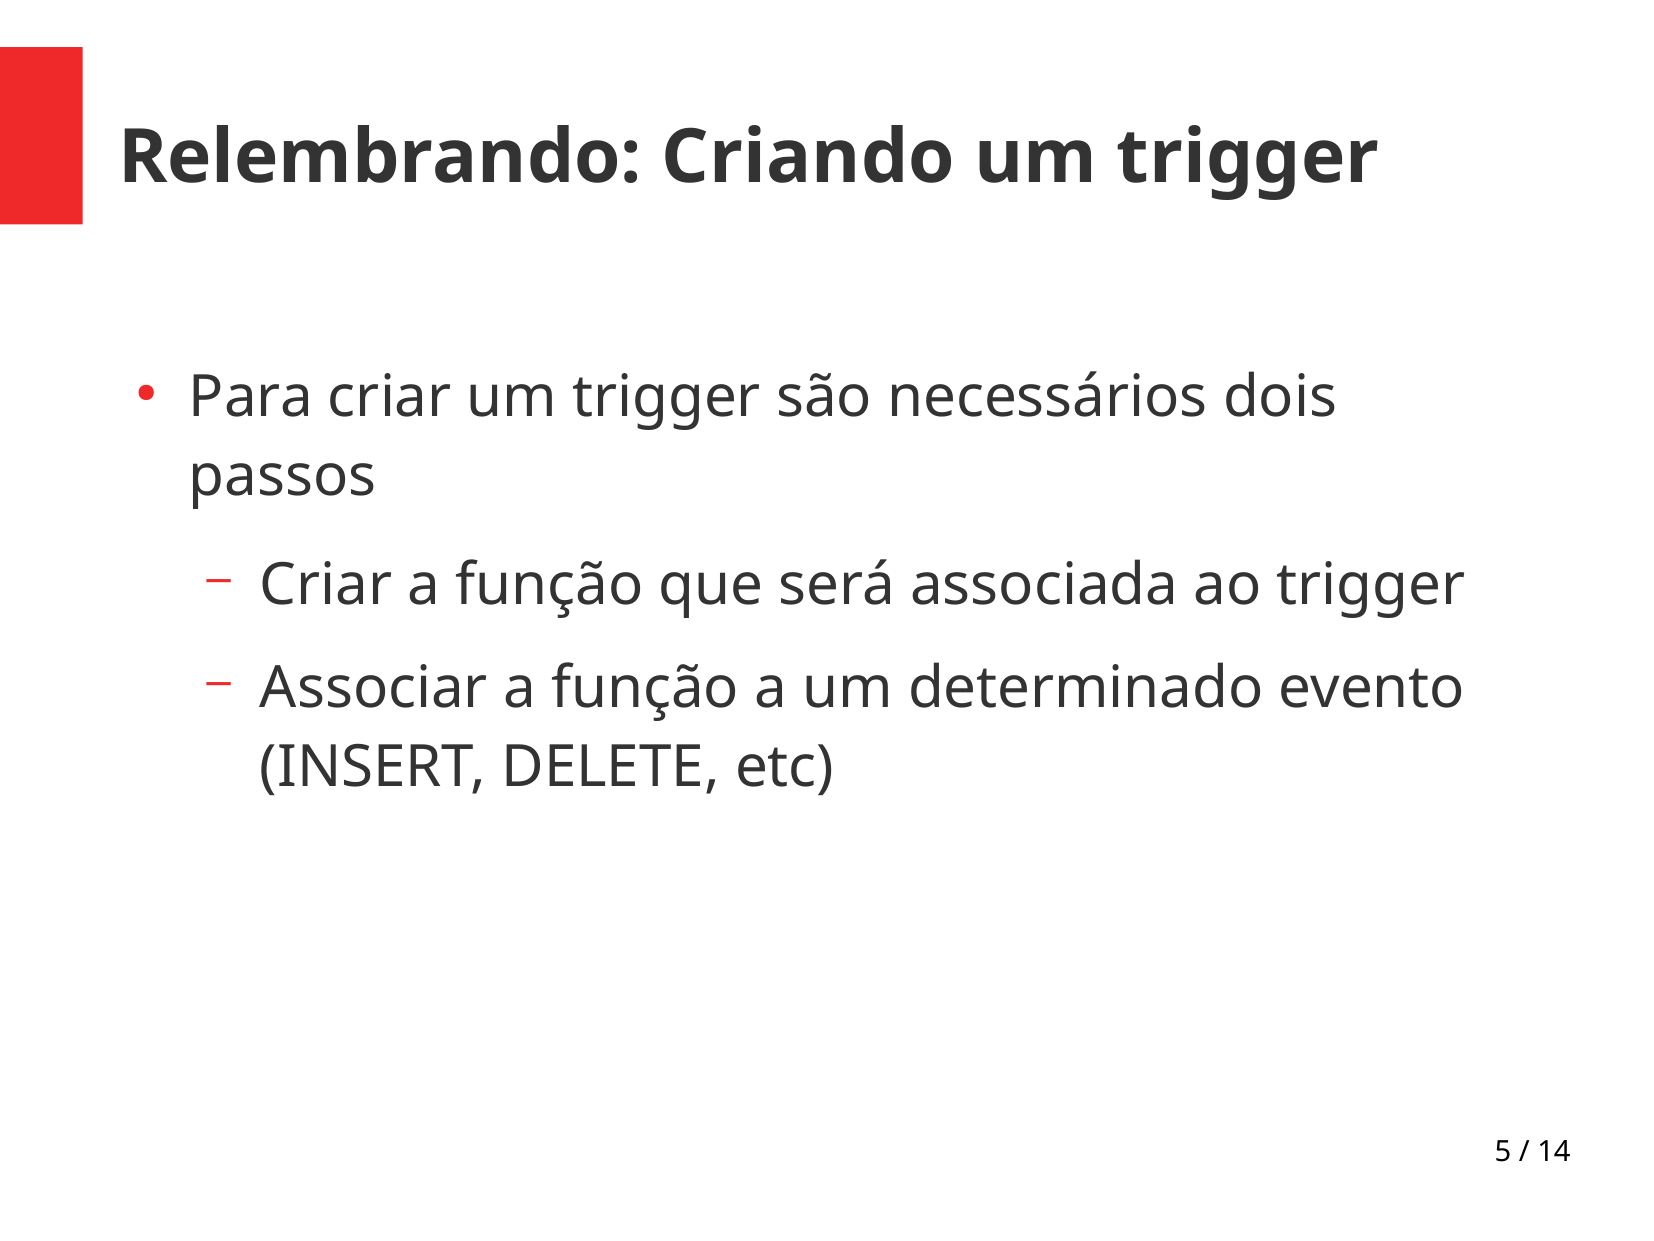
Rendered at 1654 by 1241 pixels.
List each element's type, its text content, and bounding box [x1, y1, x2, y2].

title Relembrando: Criando um trigger [118, 49, 1571, 257]
list Para criar um trigger são necessários dois passos Criar a função que será associada ao trigger Associar a função a um determinado evento (INSERT, DELETE, etc) [118, 354, 1536, 1074]
